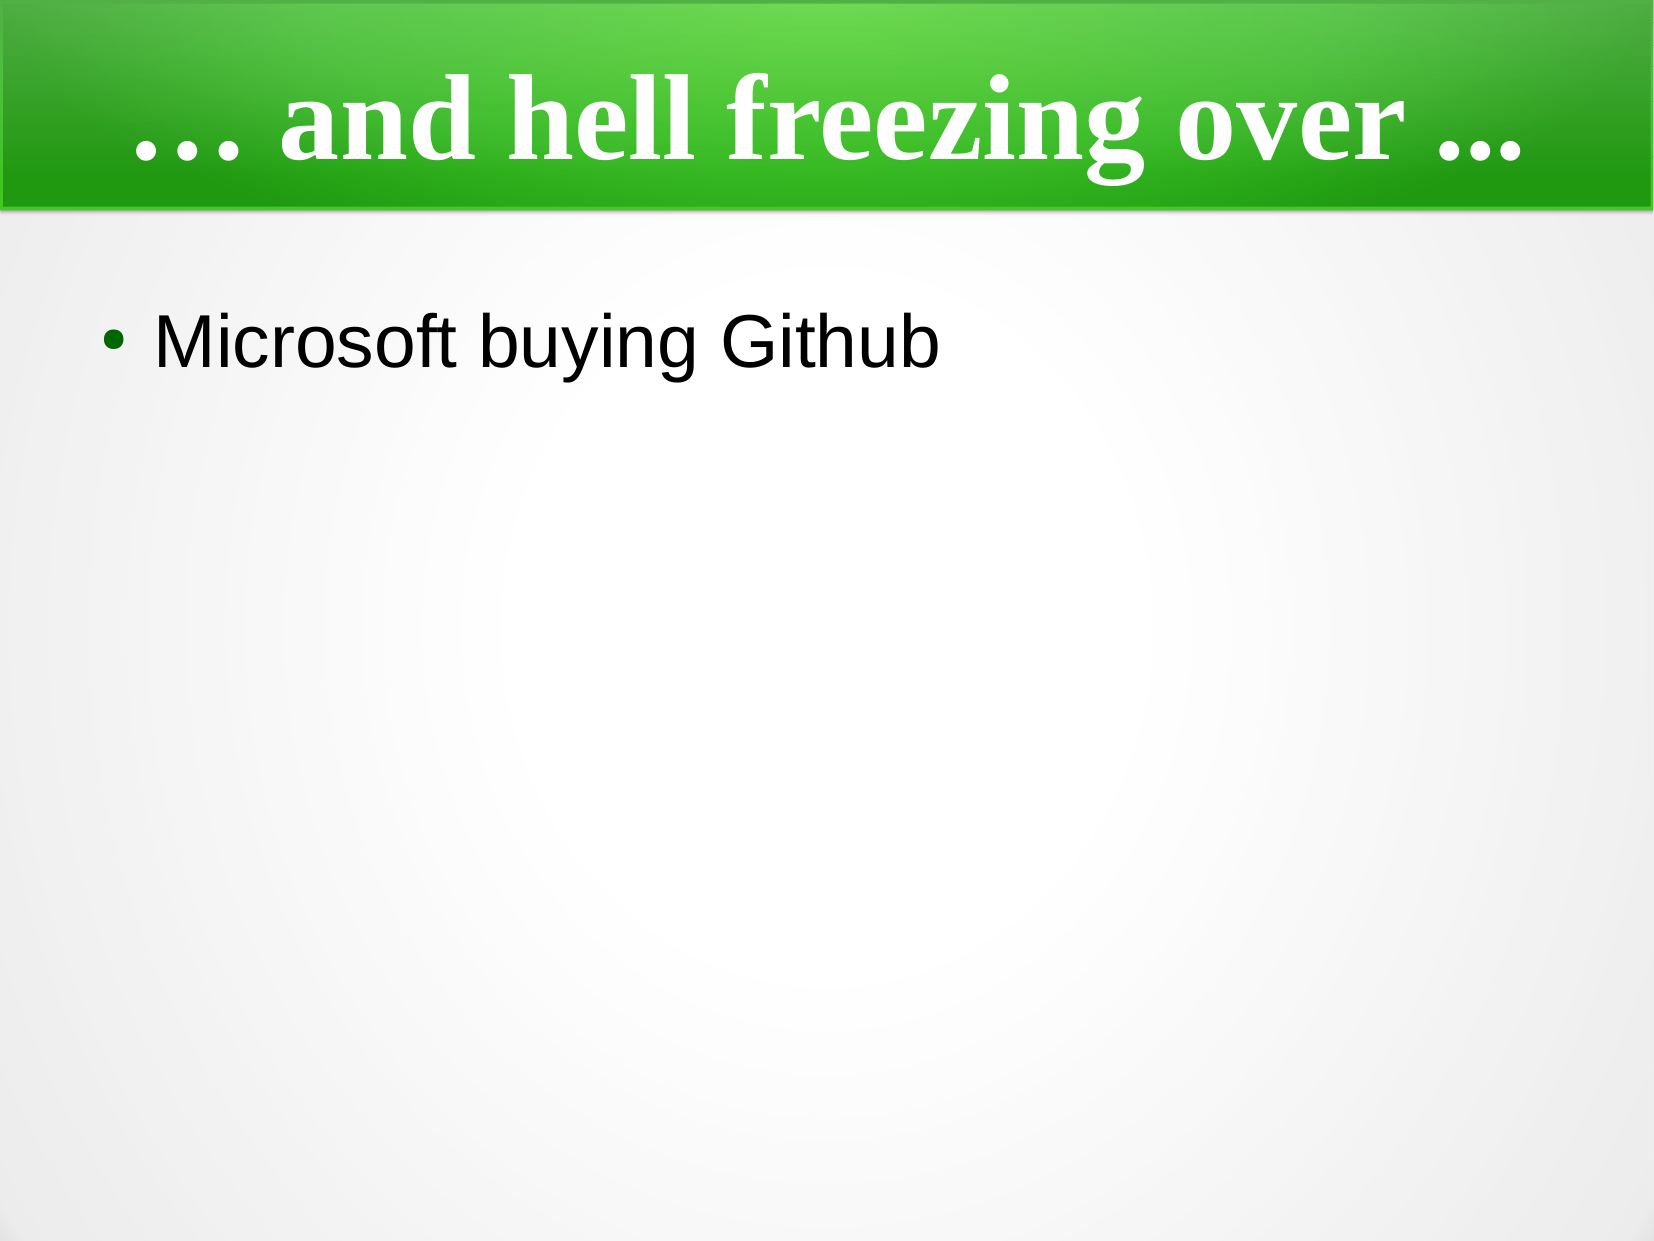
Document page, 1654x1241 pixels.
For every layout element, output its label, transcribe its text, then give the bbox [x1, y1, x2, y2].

title … and hell freezing over ... [82, 28, 1571, 208]
list Microsoft buying Github [82, 299, 1571, 1019]
